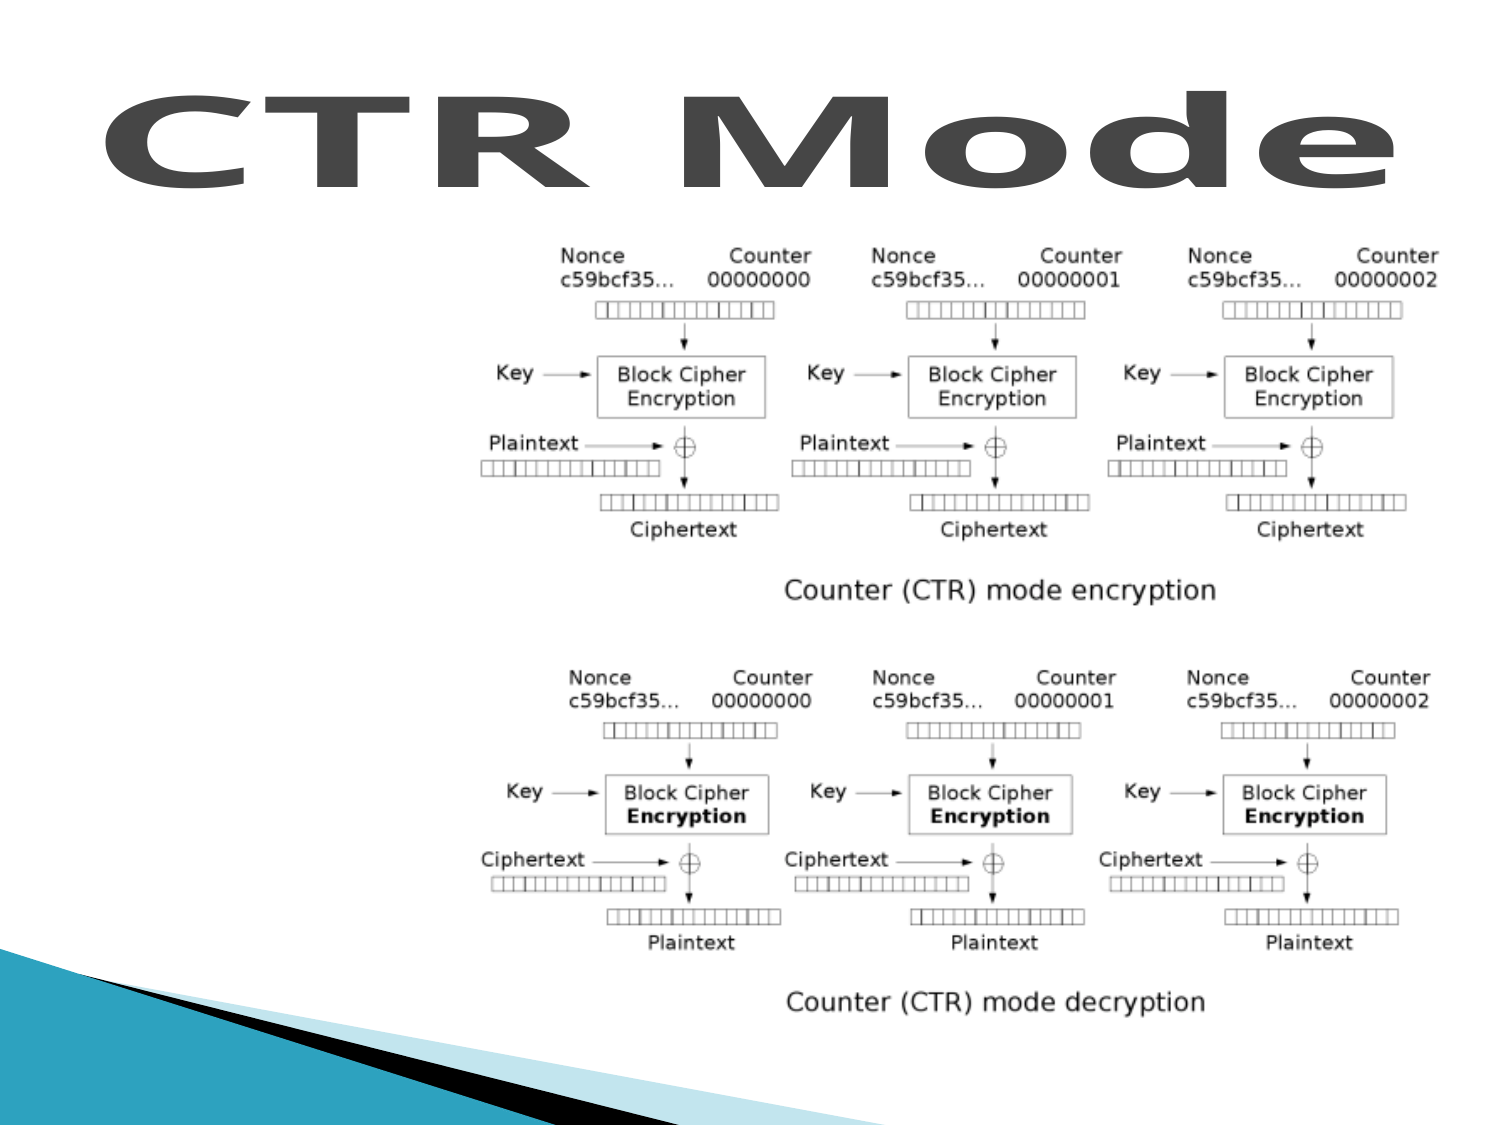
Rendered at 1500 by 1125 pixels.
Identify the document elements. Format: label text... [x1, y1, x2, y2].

title CTR Mode [75, 45, 1426, 233]
picture [461, 642, 1468, 1033]
picture [445, 219, 1472, 633]
